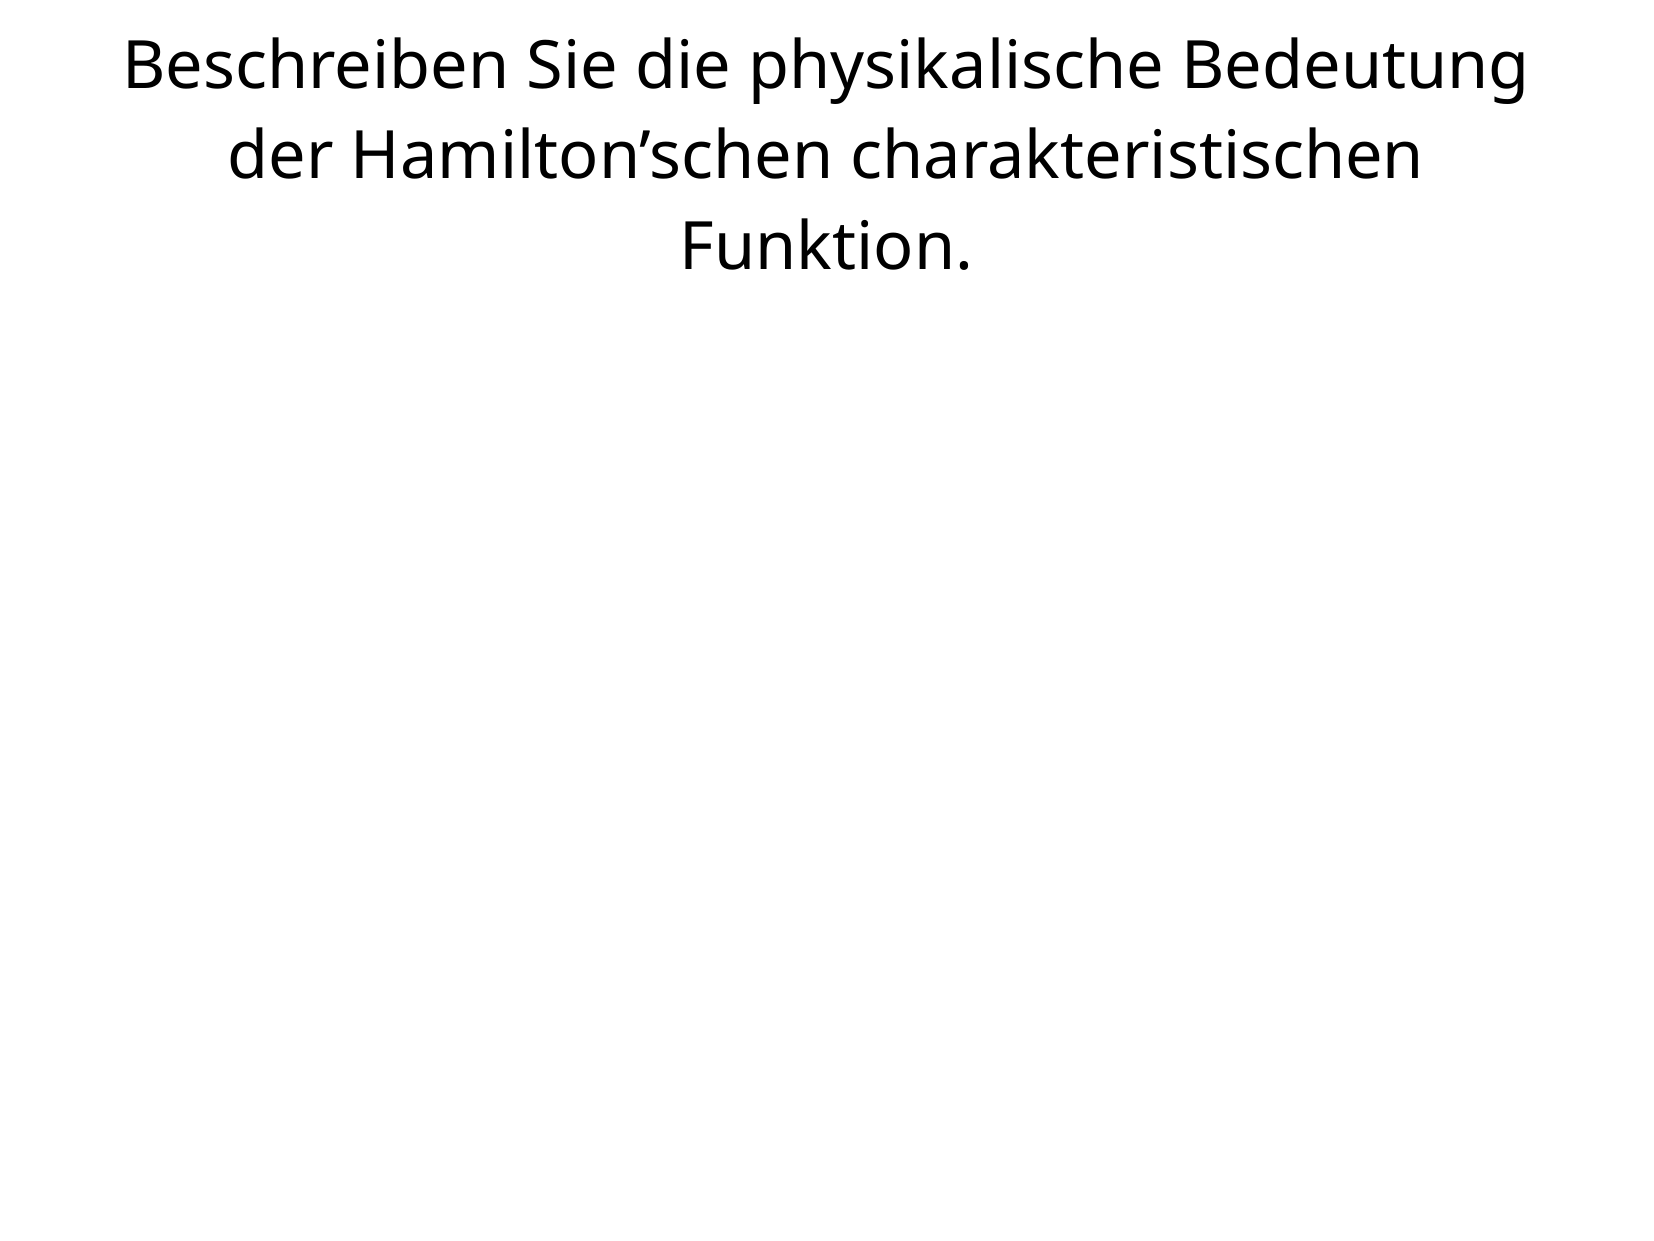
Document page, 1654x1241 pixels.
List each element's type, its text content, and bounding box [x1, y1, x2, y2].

title Beschreiben Sie die physikalische Bedeutung der Hamilton’schen charakteristischen Funktion. [82, 49, 1571, 257]
